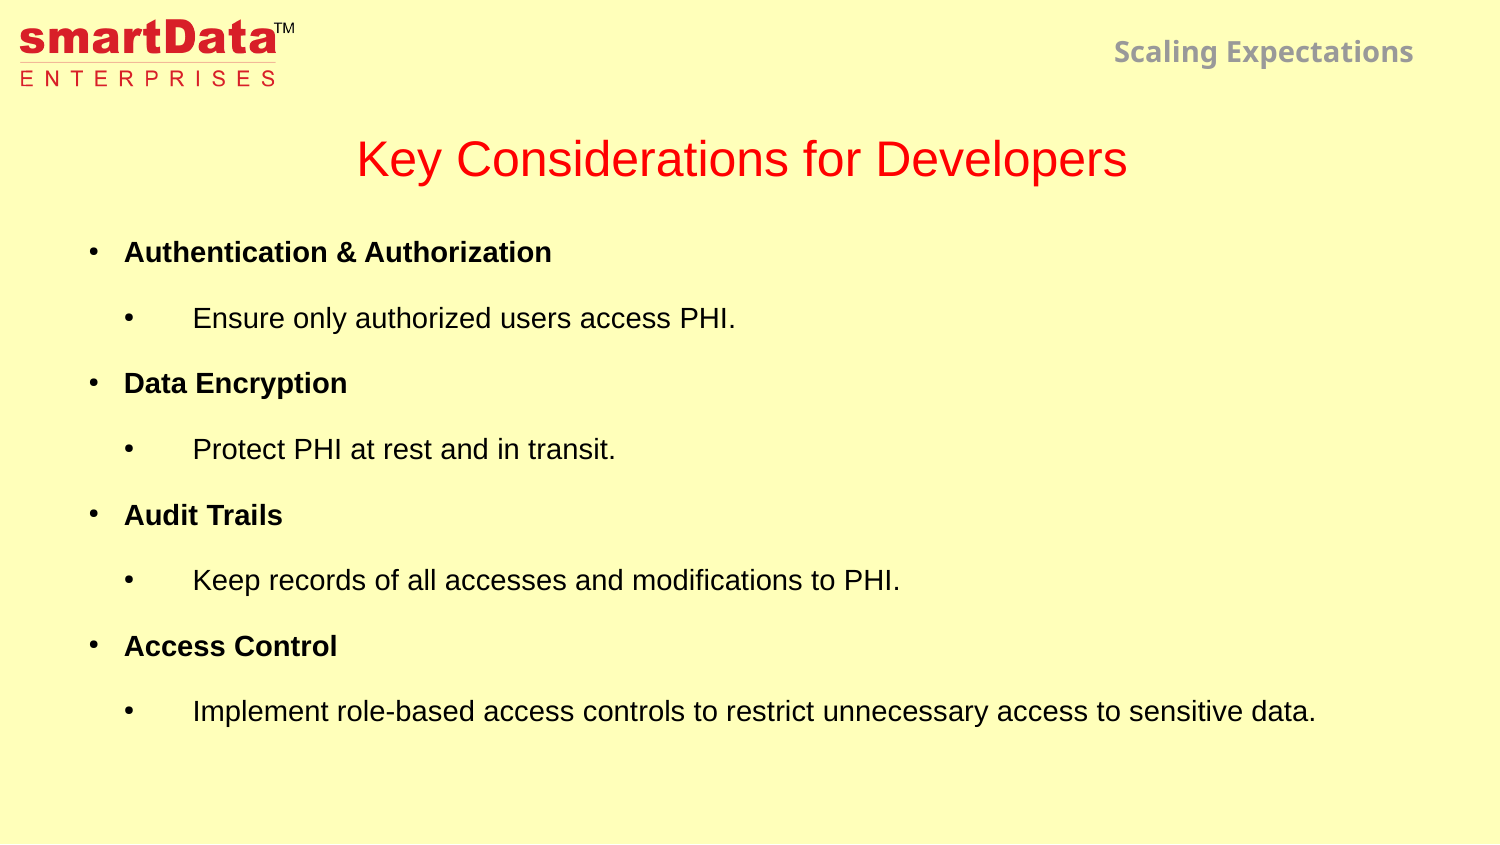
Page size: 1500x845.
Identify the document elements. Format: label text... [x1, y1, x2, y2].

title Key Considerations for Developers [67, 88, 1418, 230]
picture [0, 18, 295, 108]
subtitle Authentication & Authorization Ensure only authorized users access PHI. Data Encryption Protect PHI at rest and in transit. Audit Trails Keep records of all accesses and modifications to PHI. Access Control Implement role-based access controls to restrict unnecessary access to sensitive data. [88, 236, 1439, 827]
text_box Scaling Expectations [1039, 18, 1490, 94]
